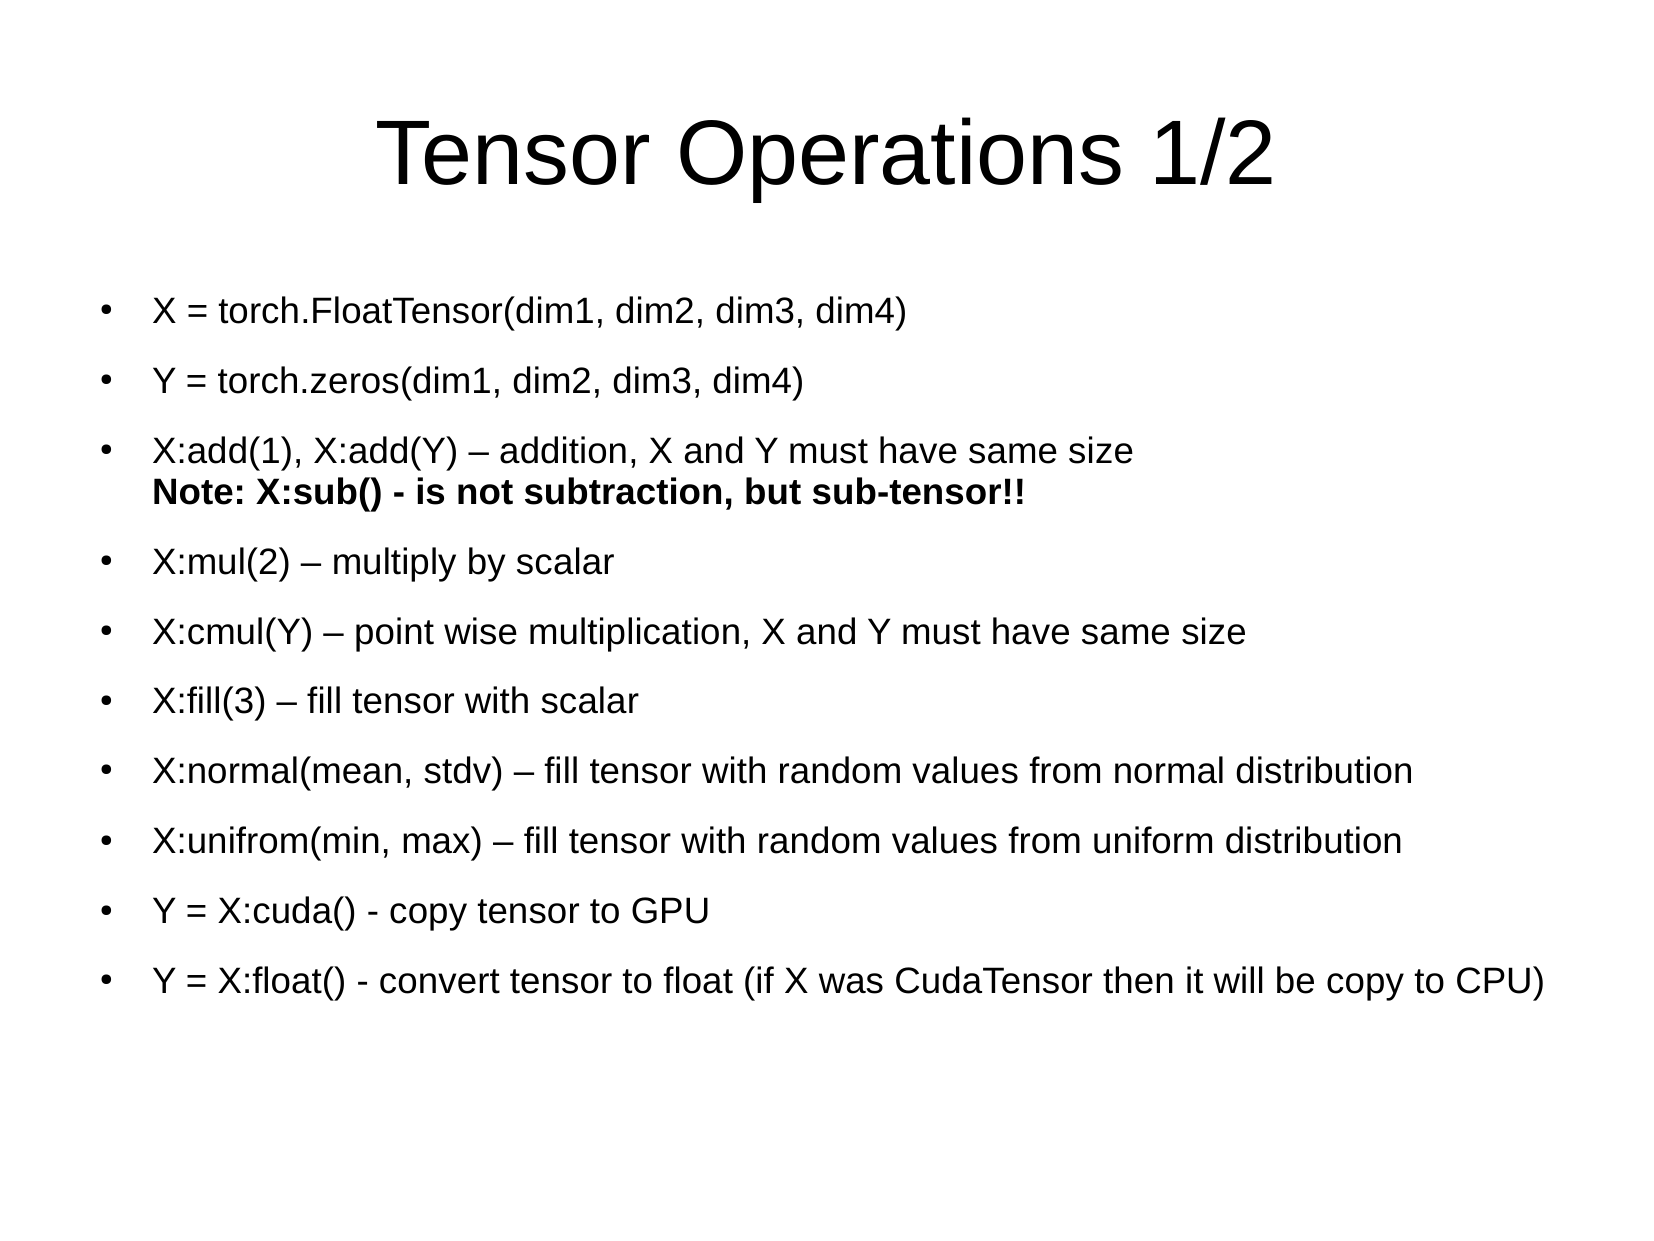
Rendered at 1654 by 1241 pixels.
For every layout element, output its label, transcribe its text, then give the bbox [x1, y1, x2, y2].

list X = torch.FloatTensor(dim1, dim2, dim3, dim4) Y = torch.zeros(dim1, dim2, dim3, dim4) X:add(1), X:add(Y) – addition, X and Y must have same size Note: X:sub() - is not subtraction, but sub-tensor!! X:mul(2) – multiply by scalar X:cmul(Y) – point wise multiplication, X and Y must have same size X:fill(3) – fill tensor with scalar X:normal(mean, stdv) – fill tensor with random values from normal distribution X:unifrom(min, max) – fill tensor with random values from uniform distribution Y = X:cuda() - copy tensor to GPU Y = X:float() - convert tensor to float (if X was CudaTensor then it will be copy to CPU) [82, 290, 1571, 1010]
title Tensor Operations 1/2 [82, 49, 1571, 257]
